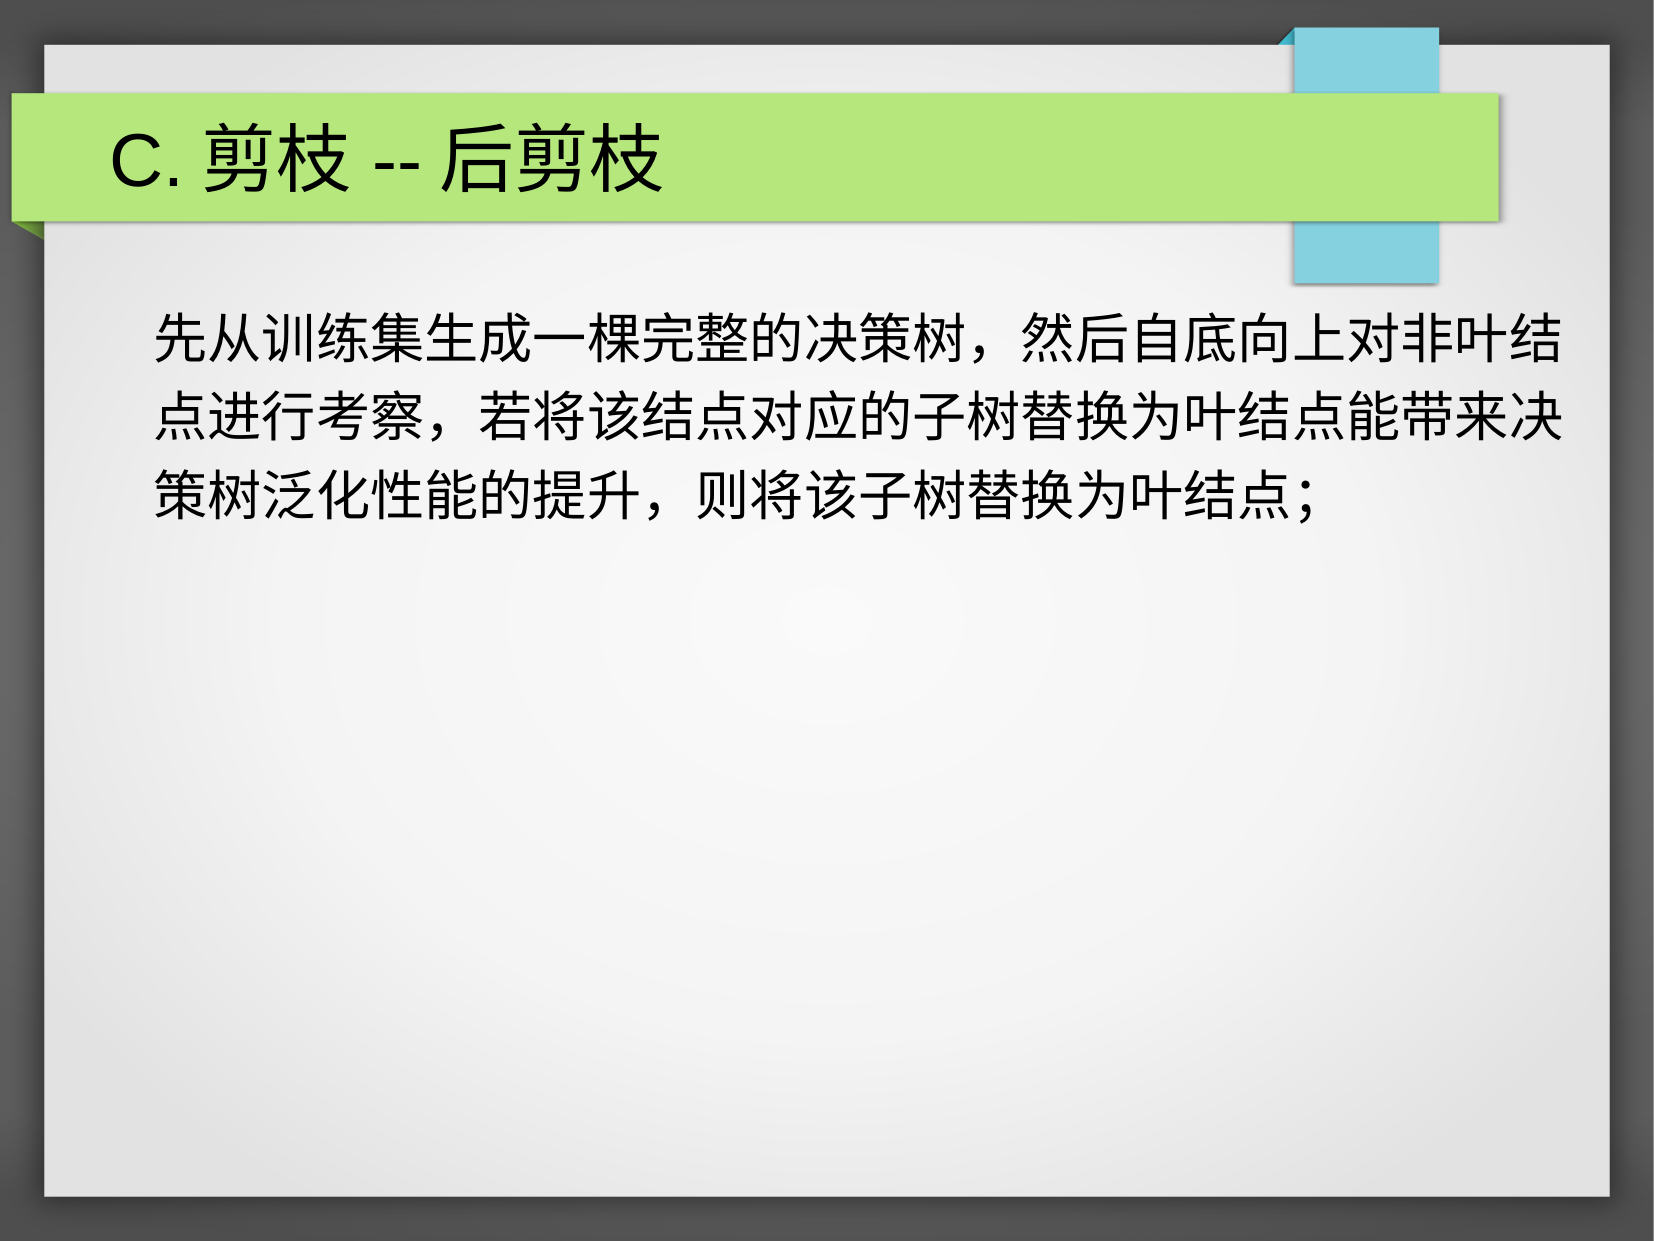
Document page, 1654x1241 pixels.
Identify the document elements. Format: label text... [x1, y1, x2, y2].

title C.剪枝--后剪枝 [82, 94, 1264, 213]
list 先从训练集生成一棵完整的决策树，然后自底向上对非叶结点进行考察，若将该结点对应的子树替换为叶结点能带来决策树泛化性能的提升，则将该子树替换为叶结点； [82, 295, 1571, 1015]
picture [0, 0, 1654, 1241]
